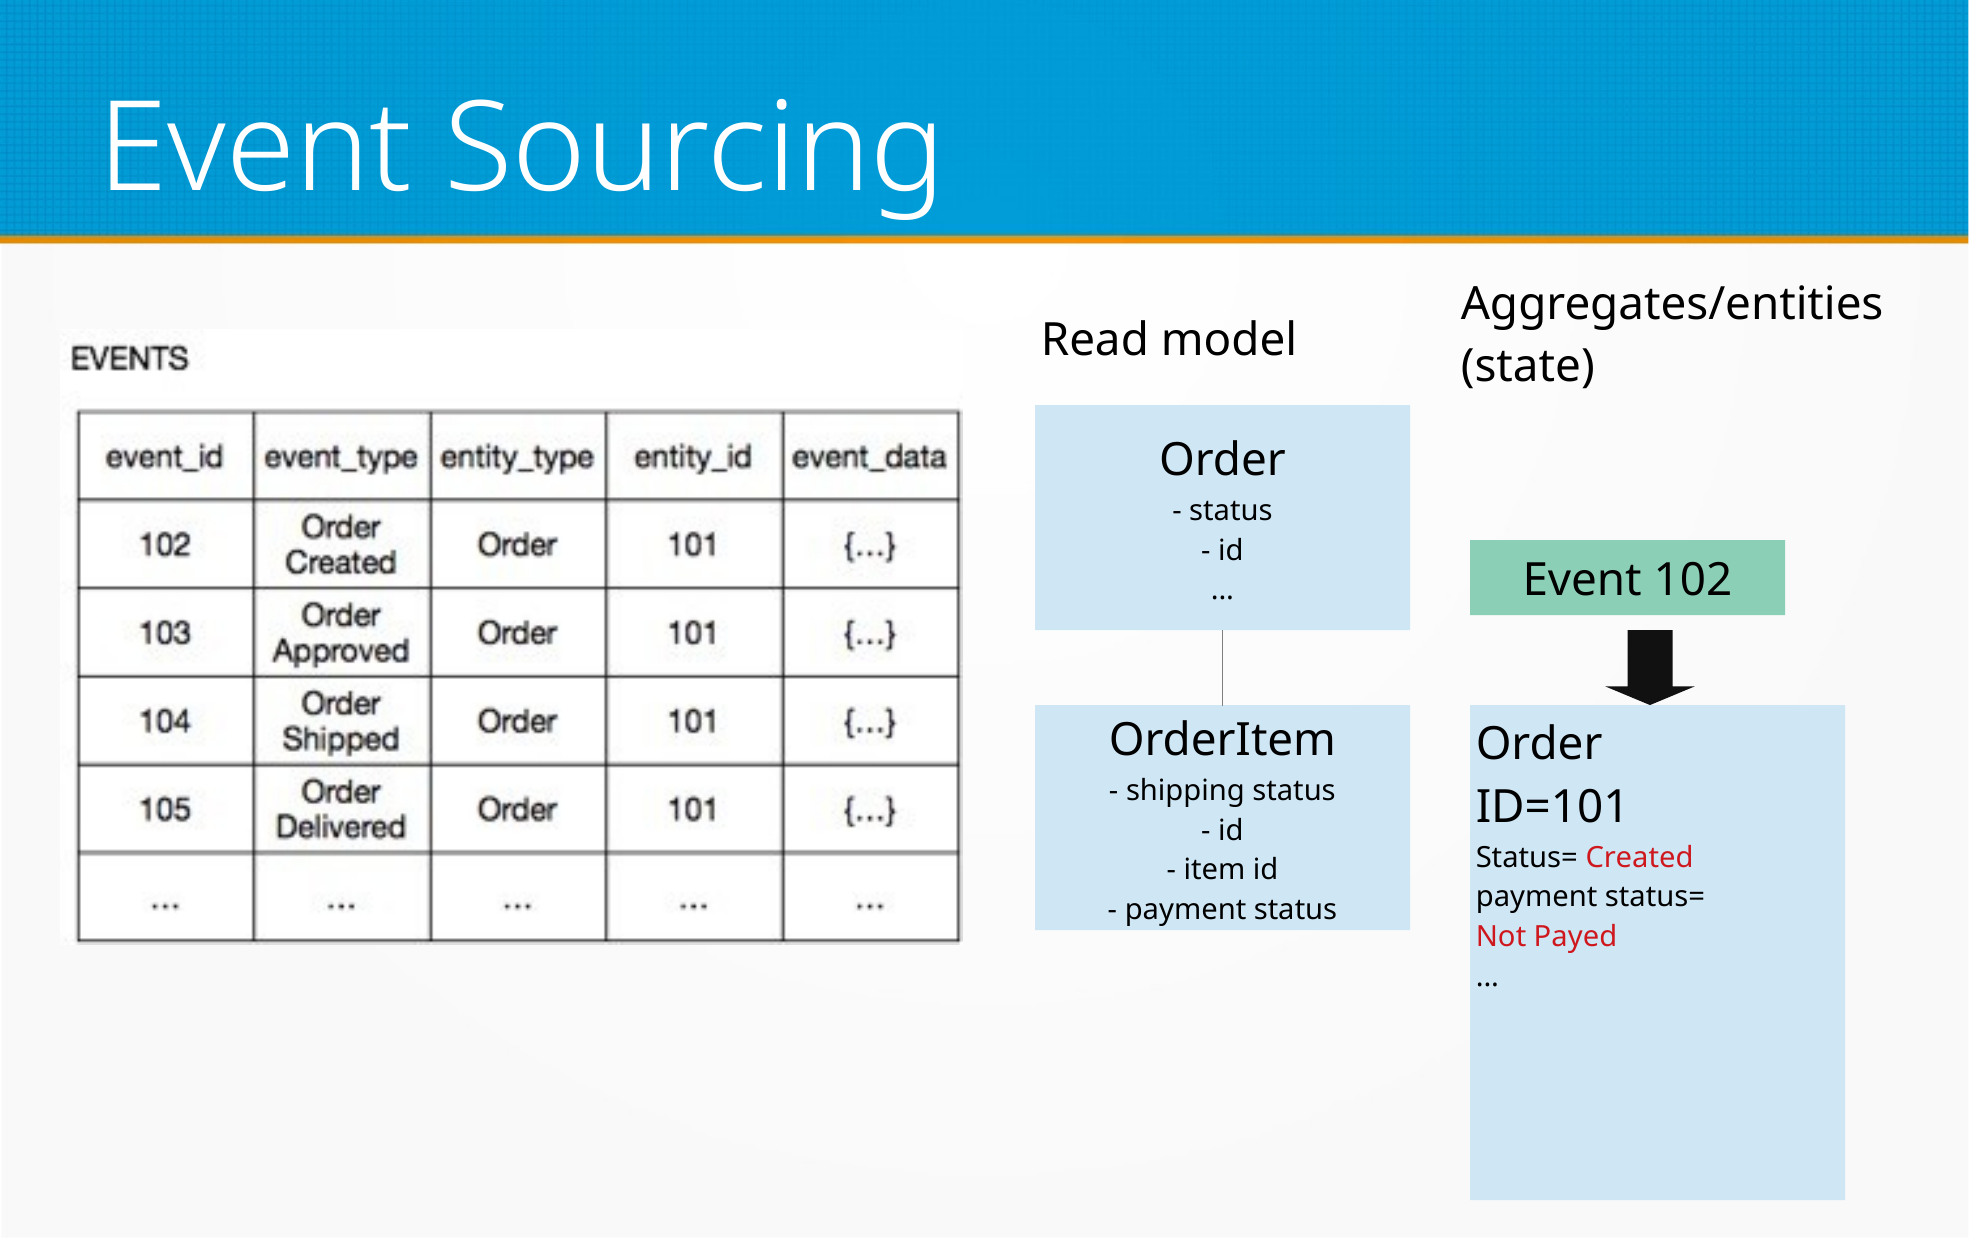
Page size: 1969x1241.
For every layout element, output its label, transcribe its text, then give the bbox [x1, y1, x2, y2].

text_box OrderItem - shipping status - id - item id - payment status [1035, 705, 1411, 931]
title Event Sourcing [98, 19, 1870, 227]
text_box Order - status - id ... [1035, 405, 1411, 631]
text_box Order ID=101 Status= Created payment status= Not Payed ... [1470, 705, 1846, 1201]
text_box Aggregates/entities (state) [1455, 246, 1951, 419]
text_box Read model [1035, 304, 1321, 371]
picture [0, 233, 1969, 1241]
text_box Event 102 [1470, 540, 1786, 616]
text_box [1605, 630, 1696, 706]
